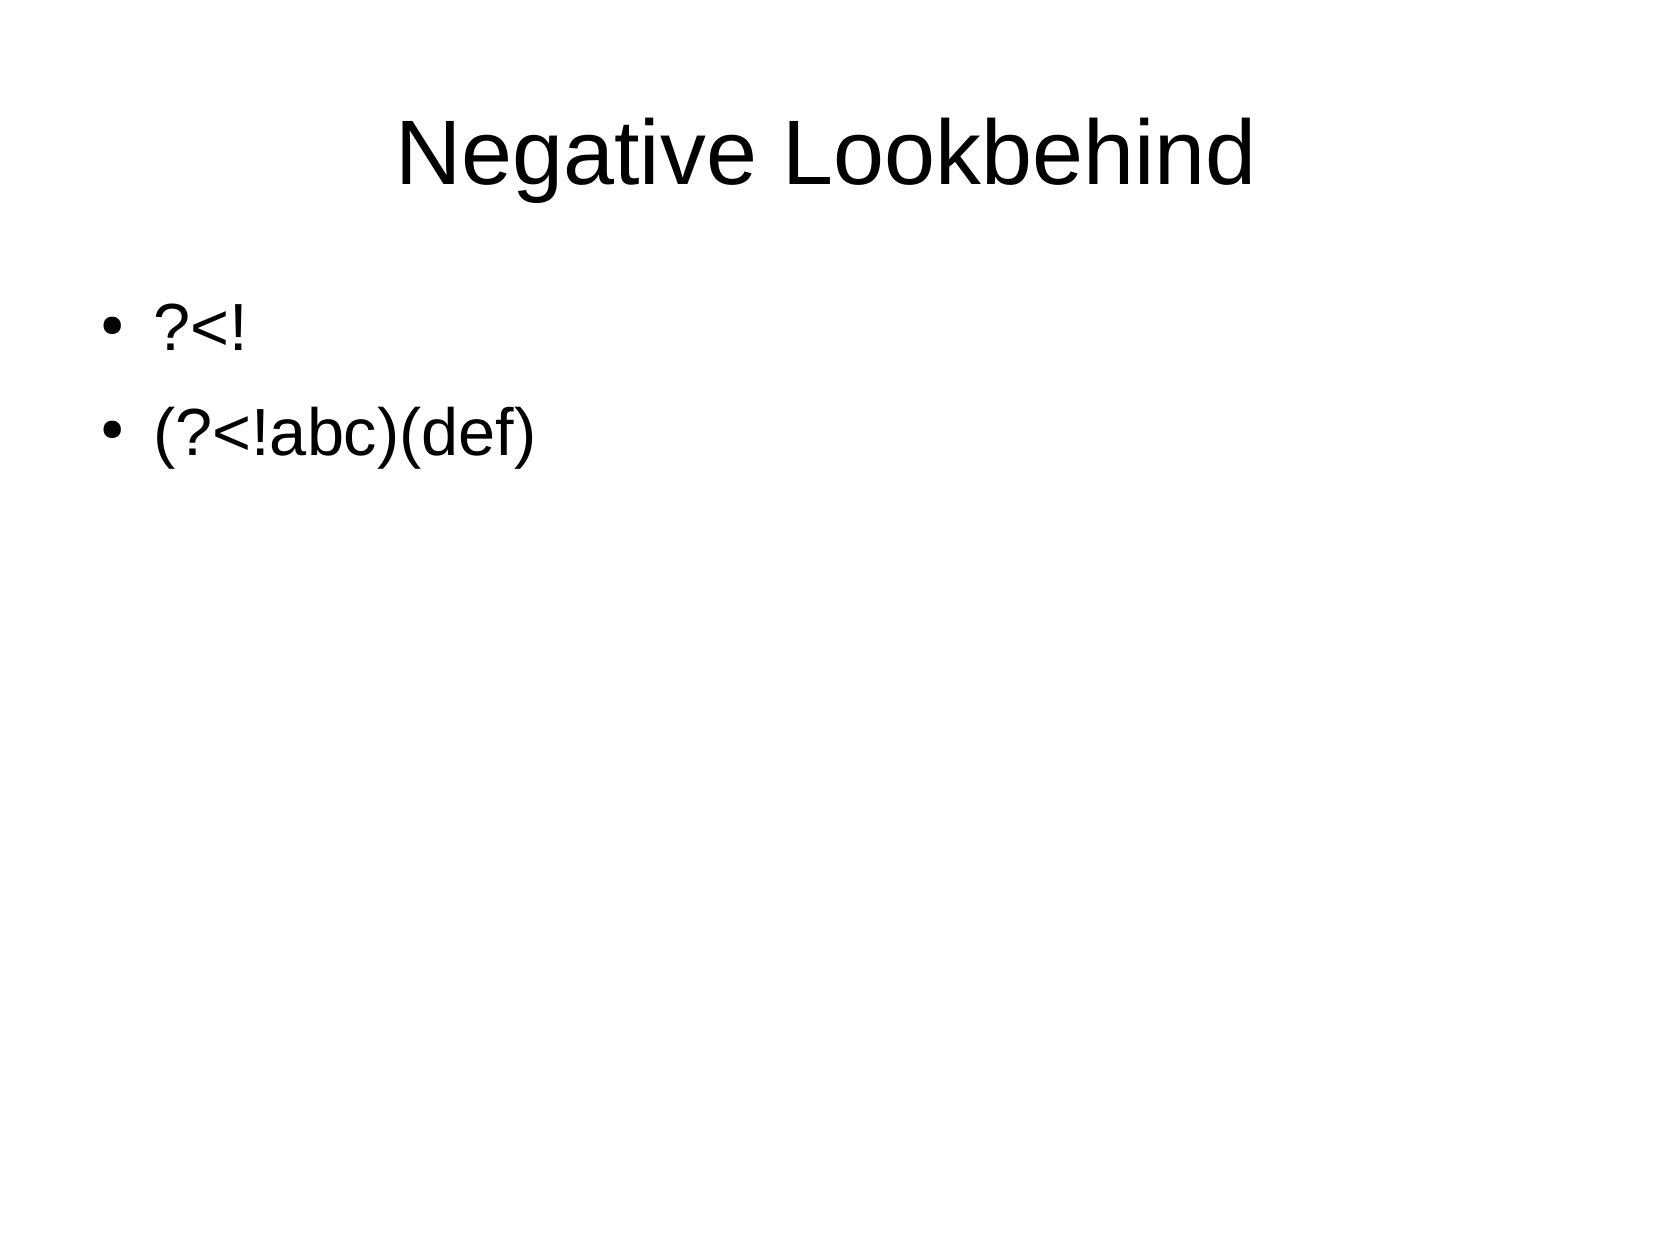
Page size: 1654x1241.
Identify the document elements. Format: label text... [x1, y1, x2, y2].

list ?<! (?<!abc)(def) [82, 290, 1571, 1094]
title Negative Lookbehind [82, 56, 1571, 250]
